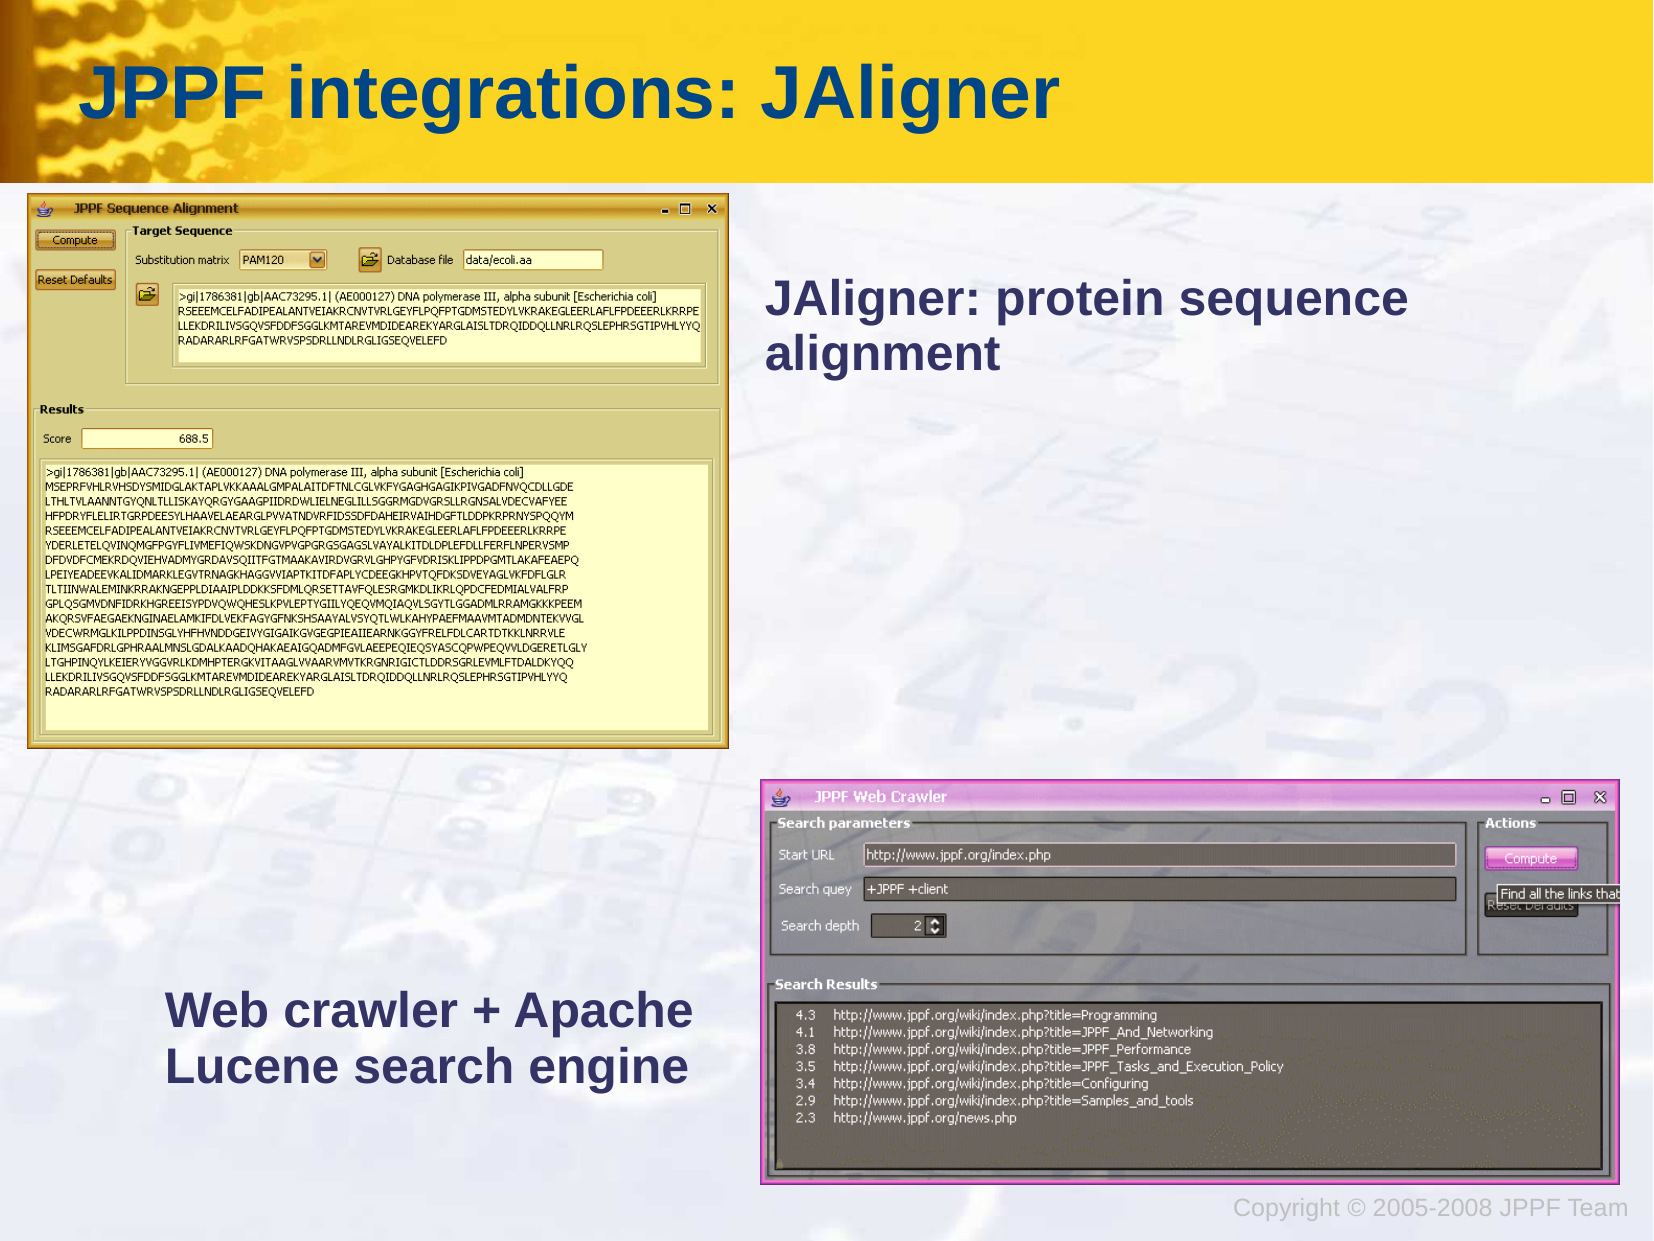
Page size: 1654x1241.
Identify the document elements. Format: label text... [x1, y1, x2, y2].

title JPPF integrations: JAligner [78, 25, 1567, 161]
text_box JAligner: protein sequence alignment [750, 262, 1426, 392]
picture [0, 0, 1654, 1241]
text_box Web crawler + Apache Lucene search engine [150, 975, 713, 1104]
